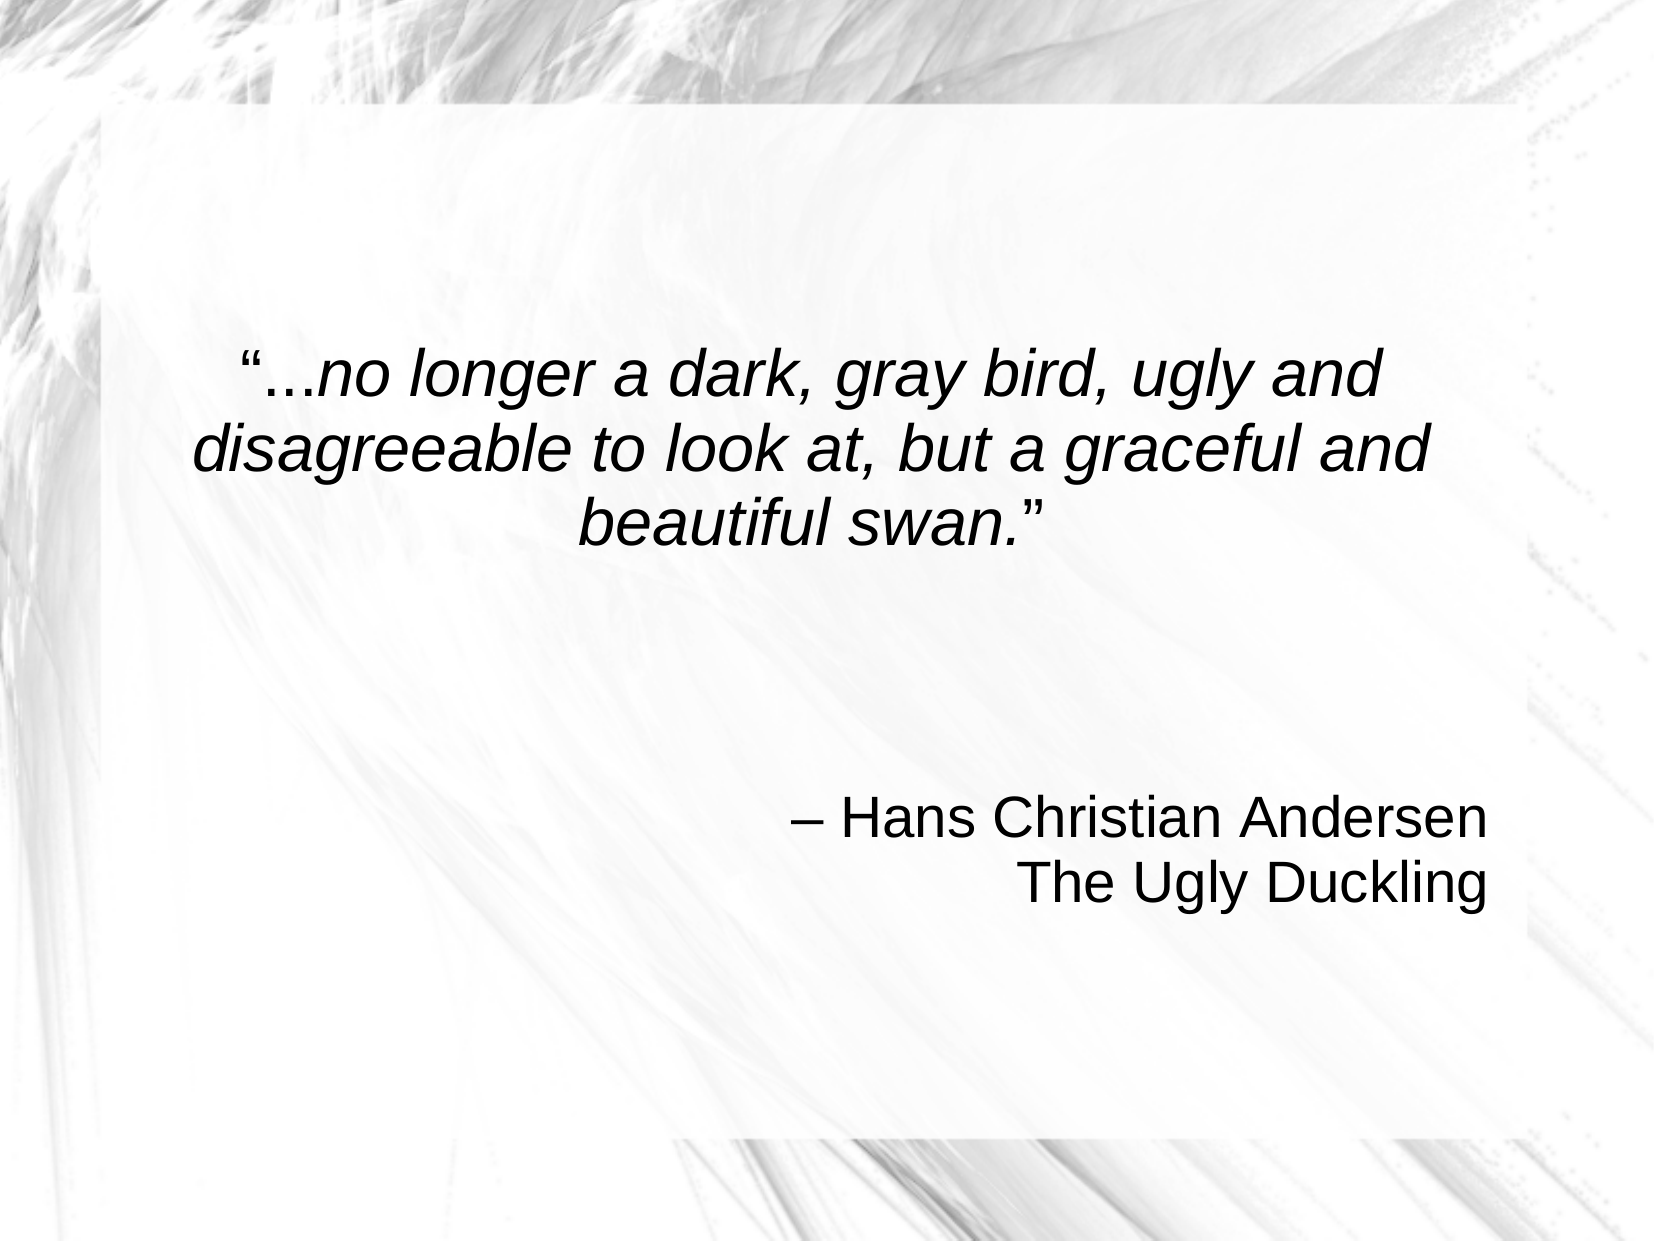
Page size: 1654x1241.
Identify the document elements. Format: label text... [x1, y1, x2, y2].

subtitle “...no longer a dark, gray bird, ugly and disagreeable to look at, but a graceful and beautiful swan.” – Hans Christian Andersen The Ugly Duckling [118, 112, 1506, 1139]
picture [0, 0, 1654, 1241]
